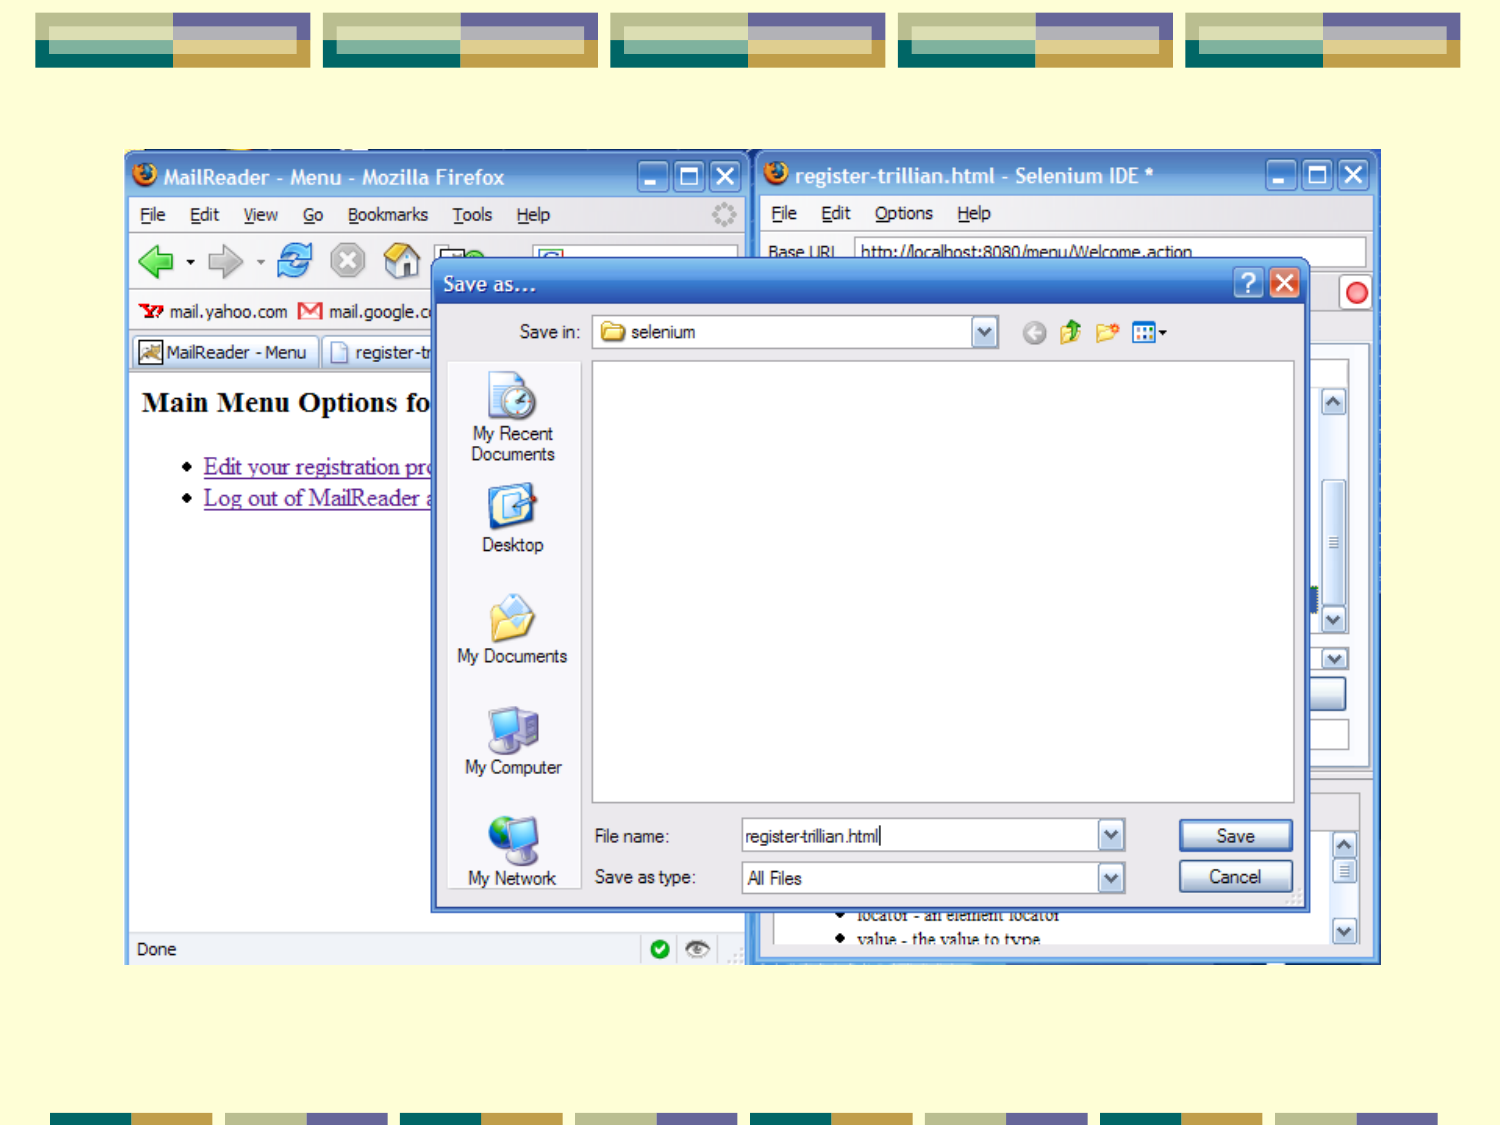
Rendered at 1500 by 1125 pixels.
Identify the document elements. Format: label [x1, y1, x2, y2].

picture [123, 149, 1381, 965]
